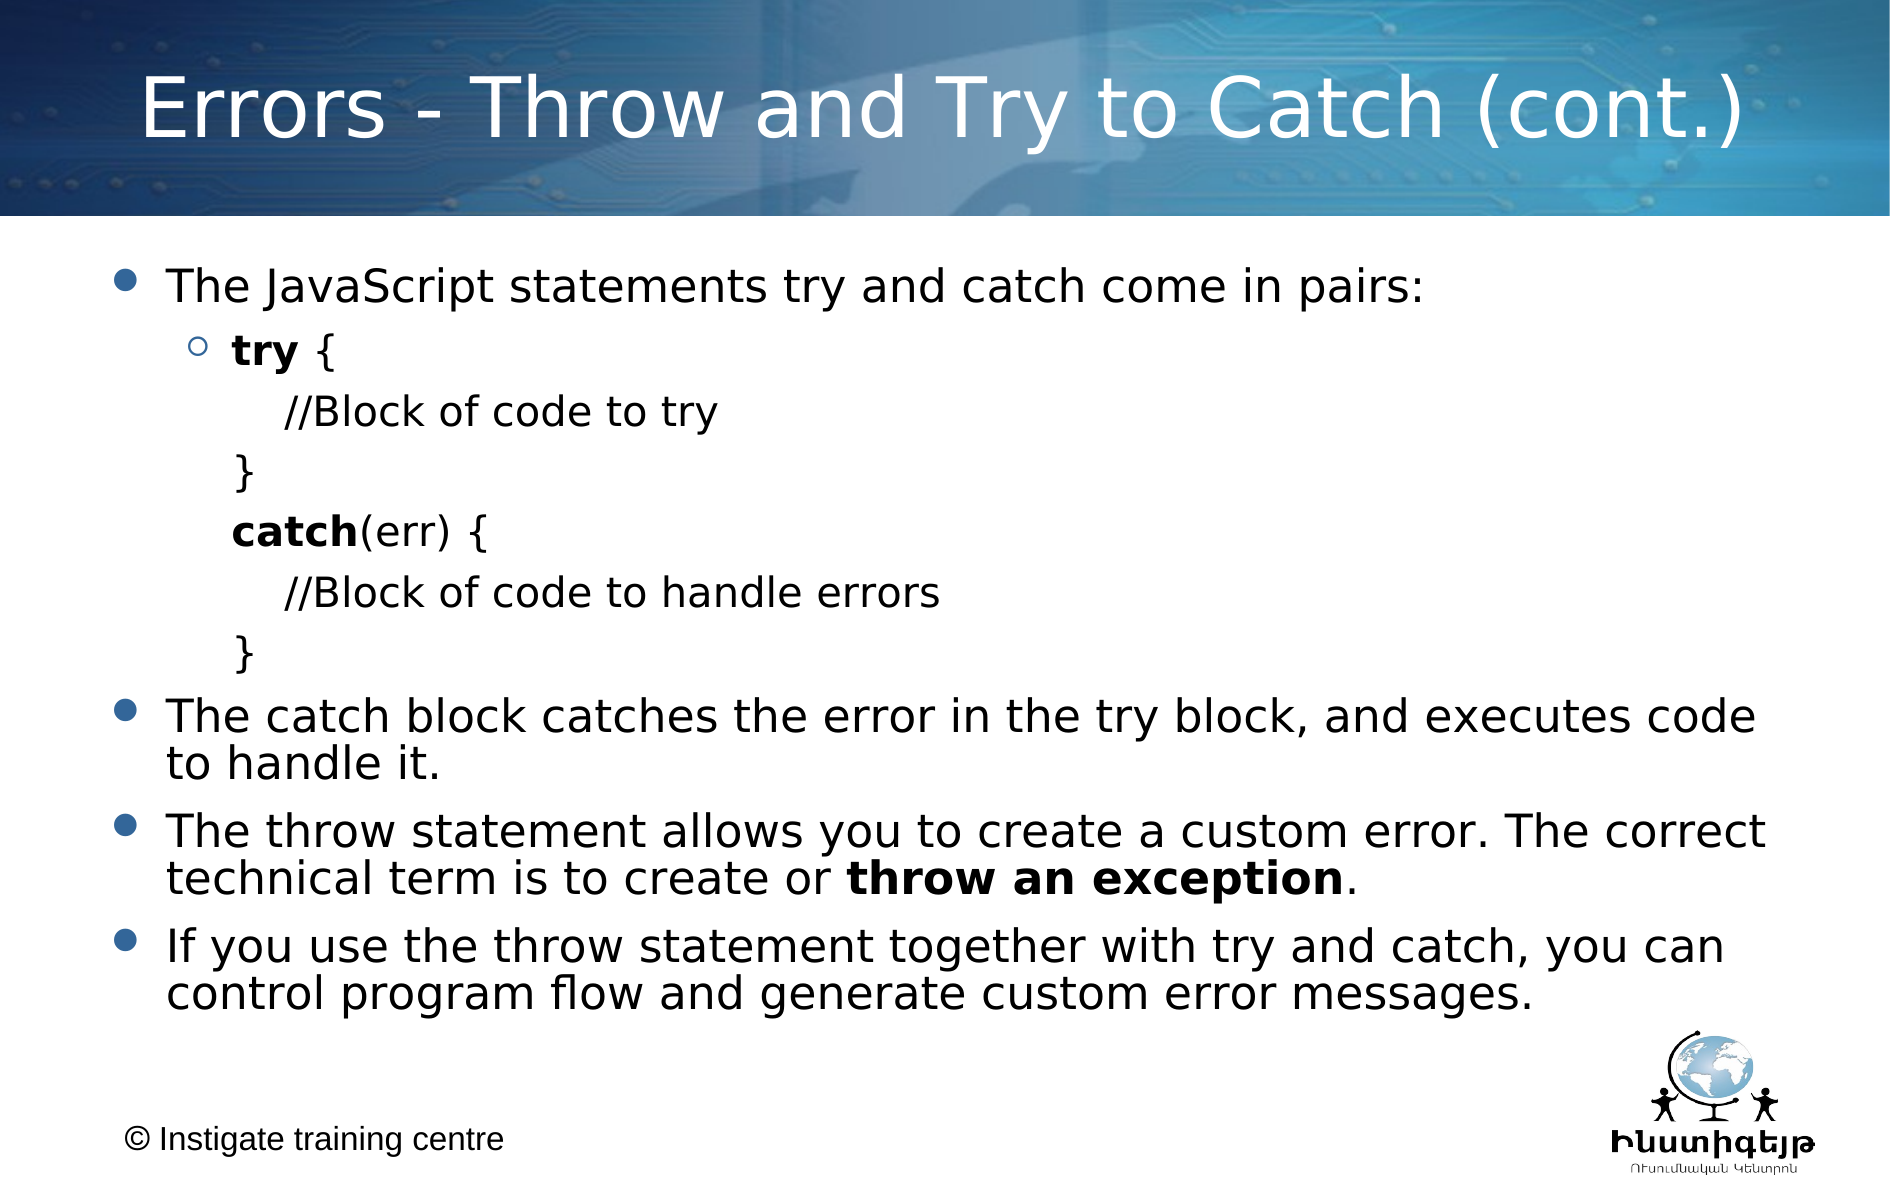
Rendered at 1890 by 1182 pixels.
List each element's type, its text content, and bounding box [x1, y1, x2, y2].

text_box Errors - Throw and Try to Catch (cont.) [138, 82, 1801, 87]
list The JavaScript statements try and catch come in pairs: try { //Block of code to try } catch(err) { //Block of code to handle errors } The catch block catches the error in the try block, and executes code to handle it. The throw statement allows you to create a custom error. The correct technical term is to create or throw an exception. If you use the throw statement together with try and catch, you can control program flow and generate custom error messages. [110, 264, 1801, 292]
picture [1612, 1030, 1815, 1175]
picture [0, 0, 1890, 216]
